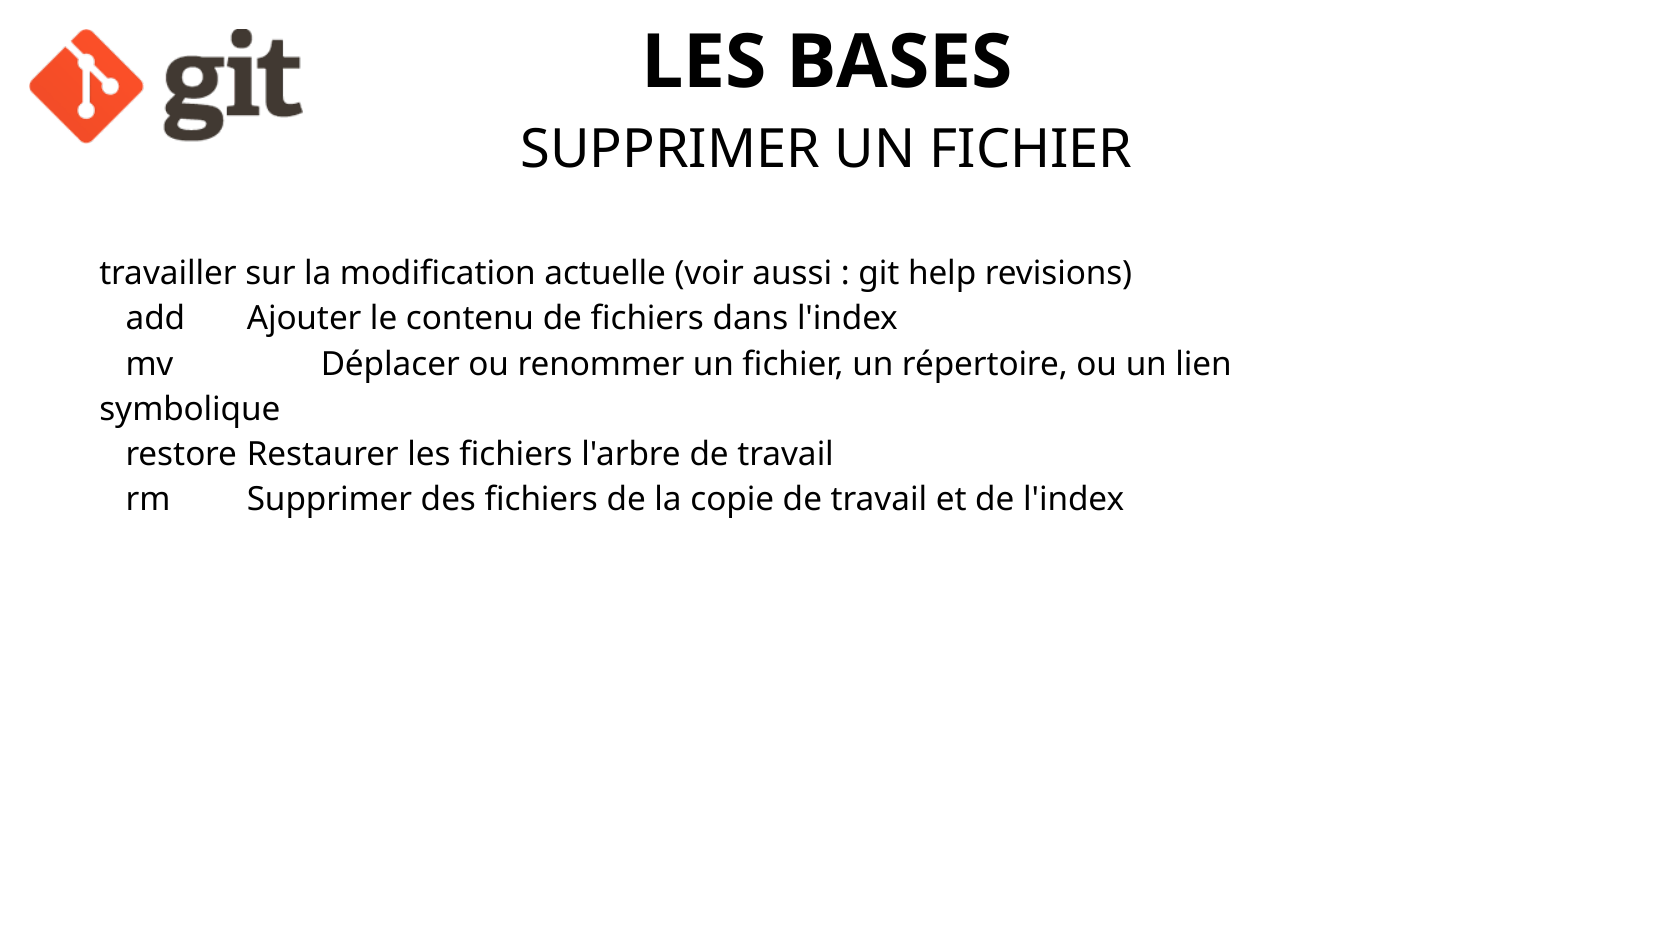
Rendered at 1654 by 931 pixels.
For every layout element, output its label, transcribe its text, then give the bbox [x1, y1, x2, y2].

text_box Les bases Supprimer un fichier [471, 22, 1183, 168]
picture [29, 29, 303, 144]
text_box travailler sur la modification actuelle (voir aussi : git help revisions) add Ajouter le contenu de fichiers dans l'index mv Déplacer ou renommer un fichier, un répertoire, ou un lien symbolique restore Restaurer les fichiers l'arbre de travail rm Supprimer des fichiers de la copie de travail et de l'index [84, 241, 1388, 473]
